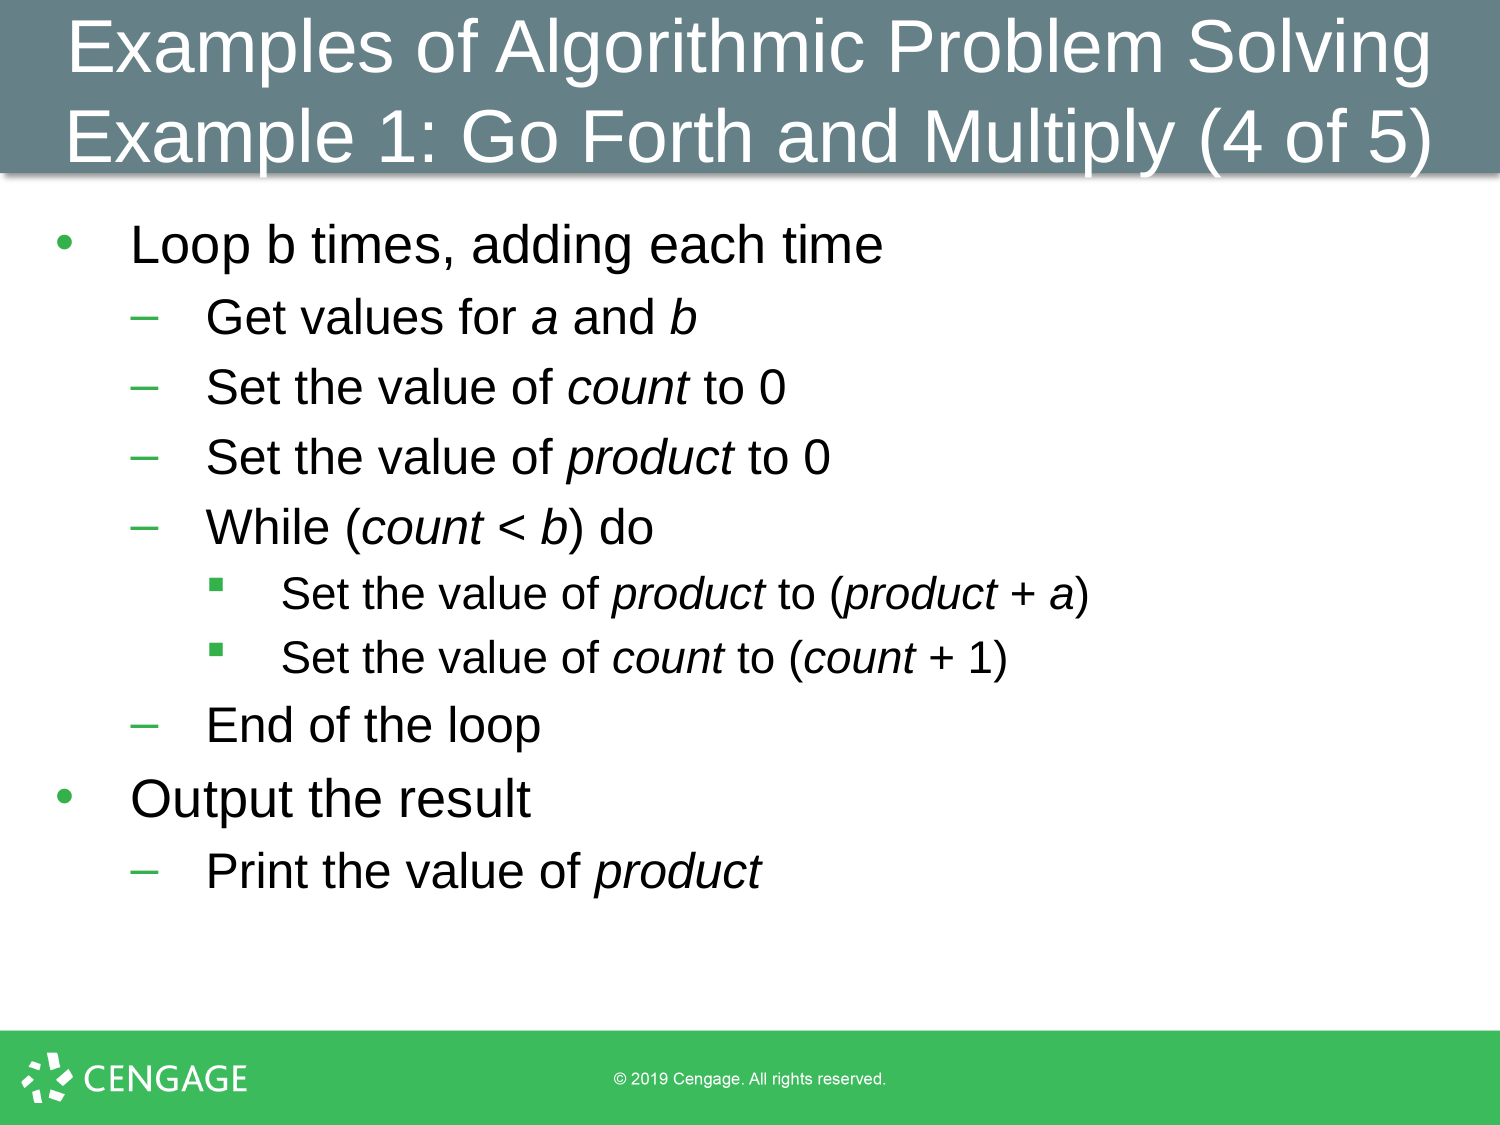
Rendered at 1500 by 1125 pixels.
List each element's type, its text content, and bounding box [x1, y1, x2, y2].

picture [0, 174, 1500, 1125]
title Examples of Algorithmic Problem Solving Example 1: Go Forth and Multiply (4 of 5) [0, 0, 1500, 174]
list Loop b times, adding each time Get values for a and b Set the value of count to 0 Set the value of product to 0 While (count < b) do Set the value of product to (product + a) Set the value of count to (count + 1) End of the loop Output the result Print the value of product [40, 201, 1460, 1005]
